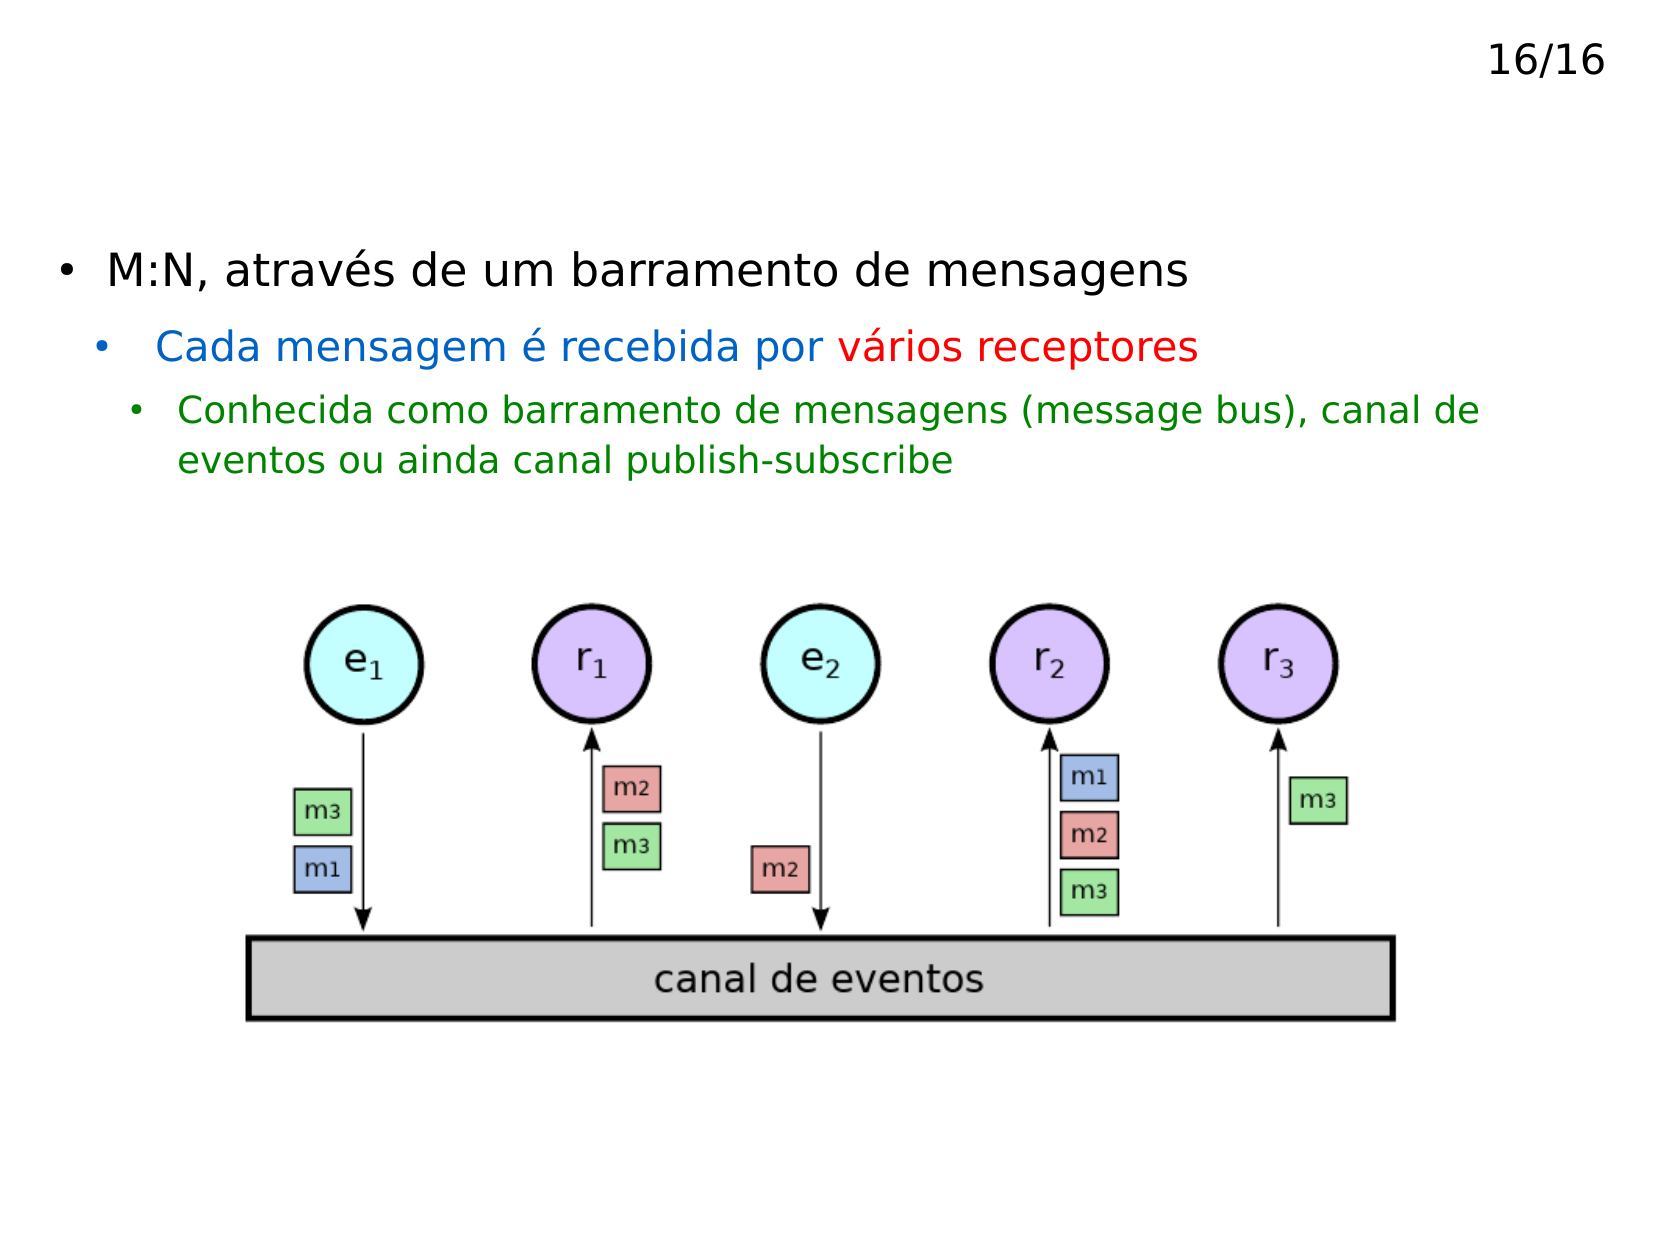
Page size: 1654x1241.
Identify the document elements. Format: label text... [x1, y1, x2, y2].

picture [238, 600, 1404, 1028]
list M:N, através de um barramento de mensagens Cada mensagem é recebida por vários receptores Conhecida como barramento de mensagens (message bus), canal de eventos ou ainda canal publish-subscribe [59, 236, 1595, 1211]
